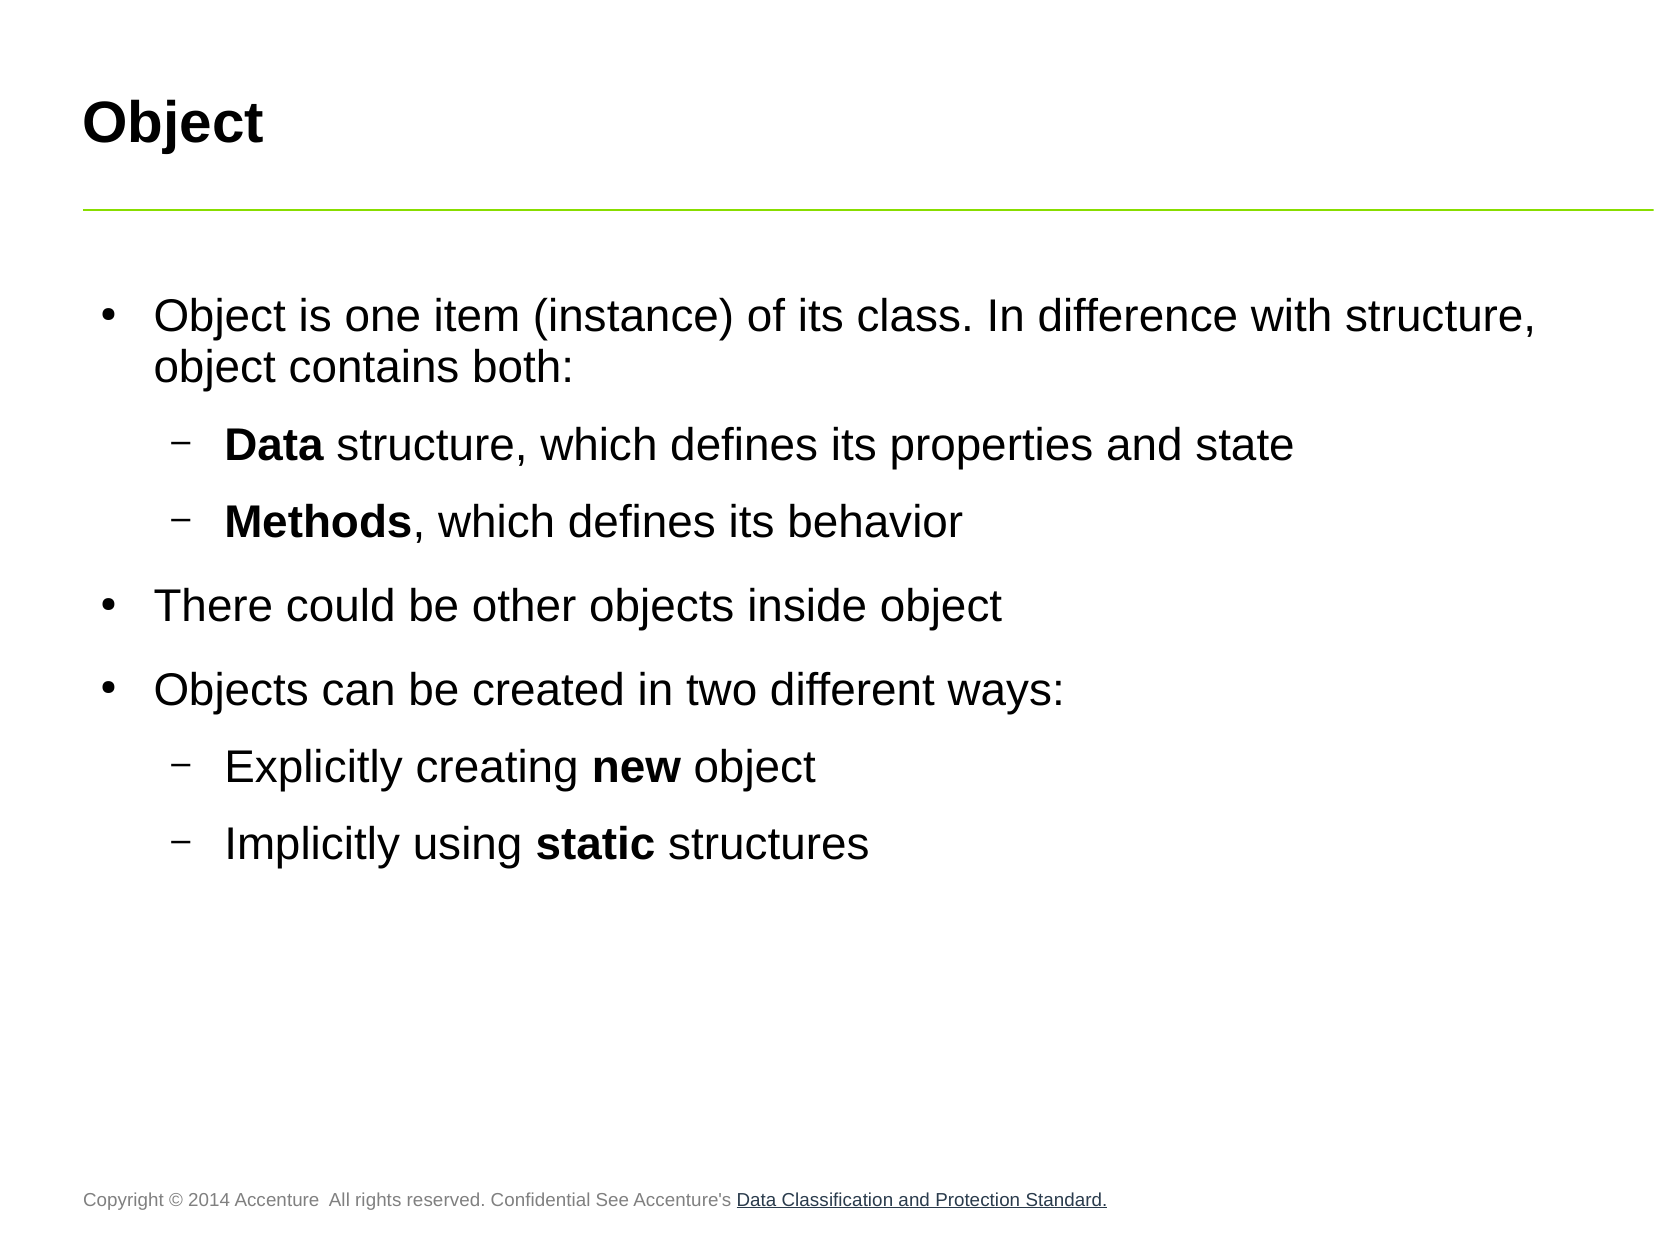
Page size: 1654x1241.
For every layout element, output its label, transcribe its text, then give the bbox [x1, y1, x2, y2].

list Object is one item (instance) of its class. In difference with structure, object contains both: Data structure, which defines its properties and state Methods, which defines its behavior There could be other objects inside object Objects can be created in two different ways: Explicitly creating new object Implicitly using static structures [82, 290, 1538, 1010]
title Object [82, 49, 1571, 196]
